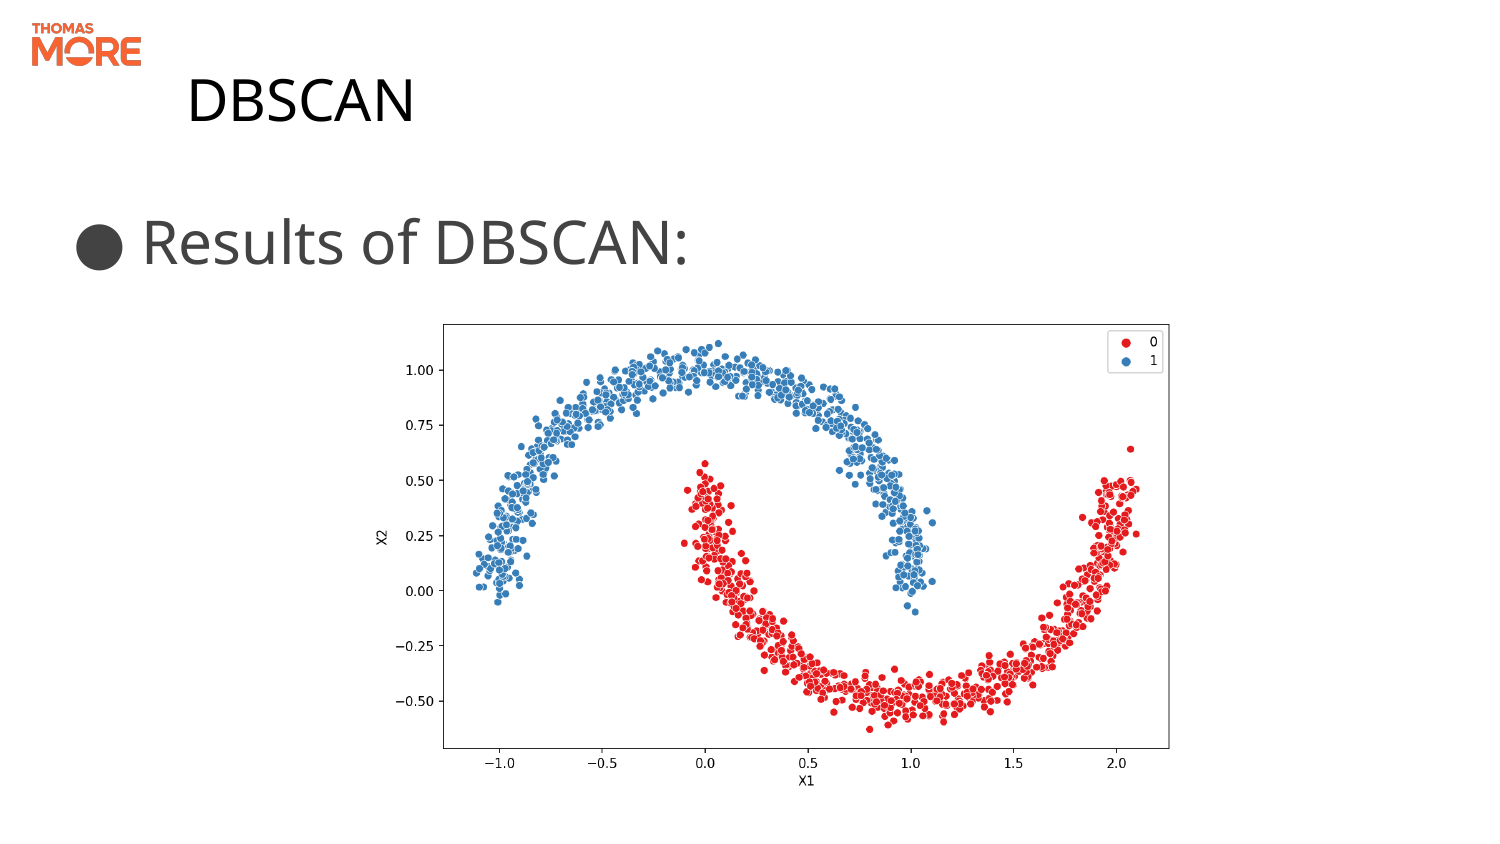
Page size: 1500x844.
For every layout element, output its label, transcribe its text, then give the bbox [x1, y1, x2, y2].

title DBSCAN [171, 48, 1449, 143]
picture [367, 750, 1178, 797]
picture [22, 13, 151, 76]
list Results of DBSCAN: [51, 189, 1476, 750]
